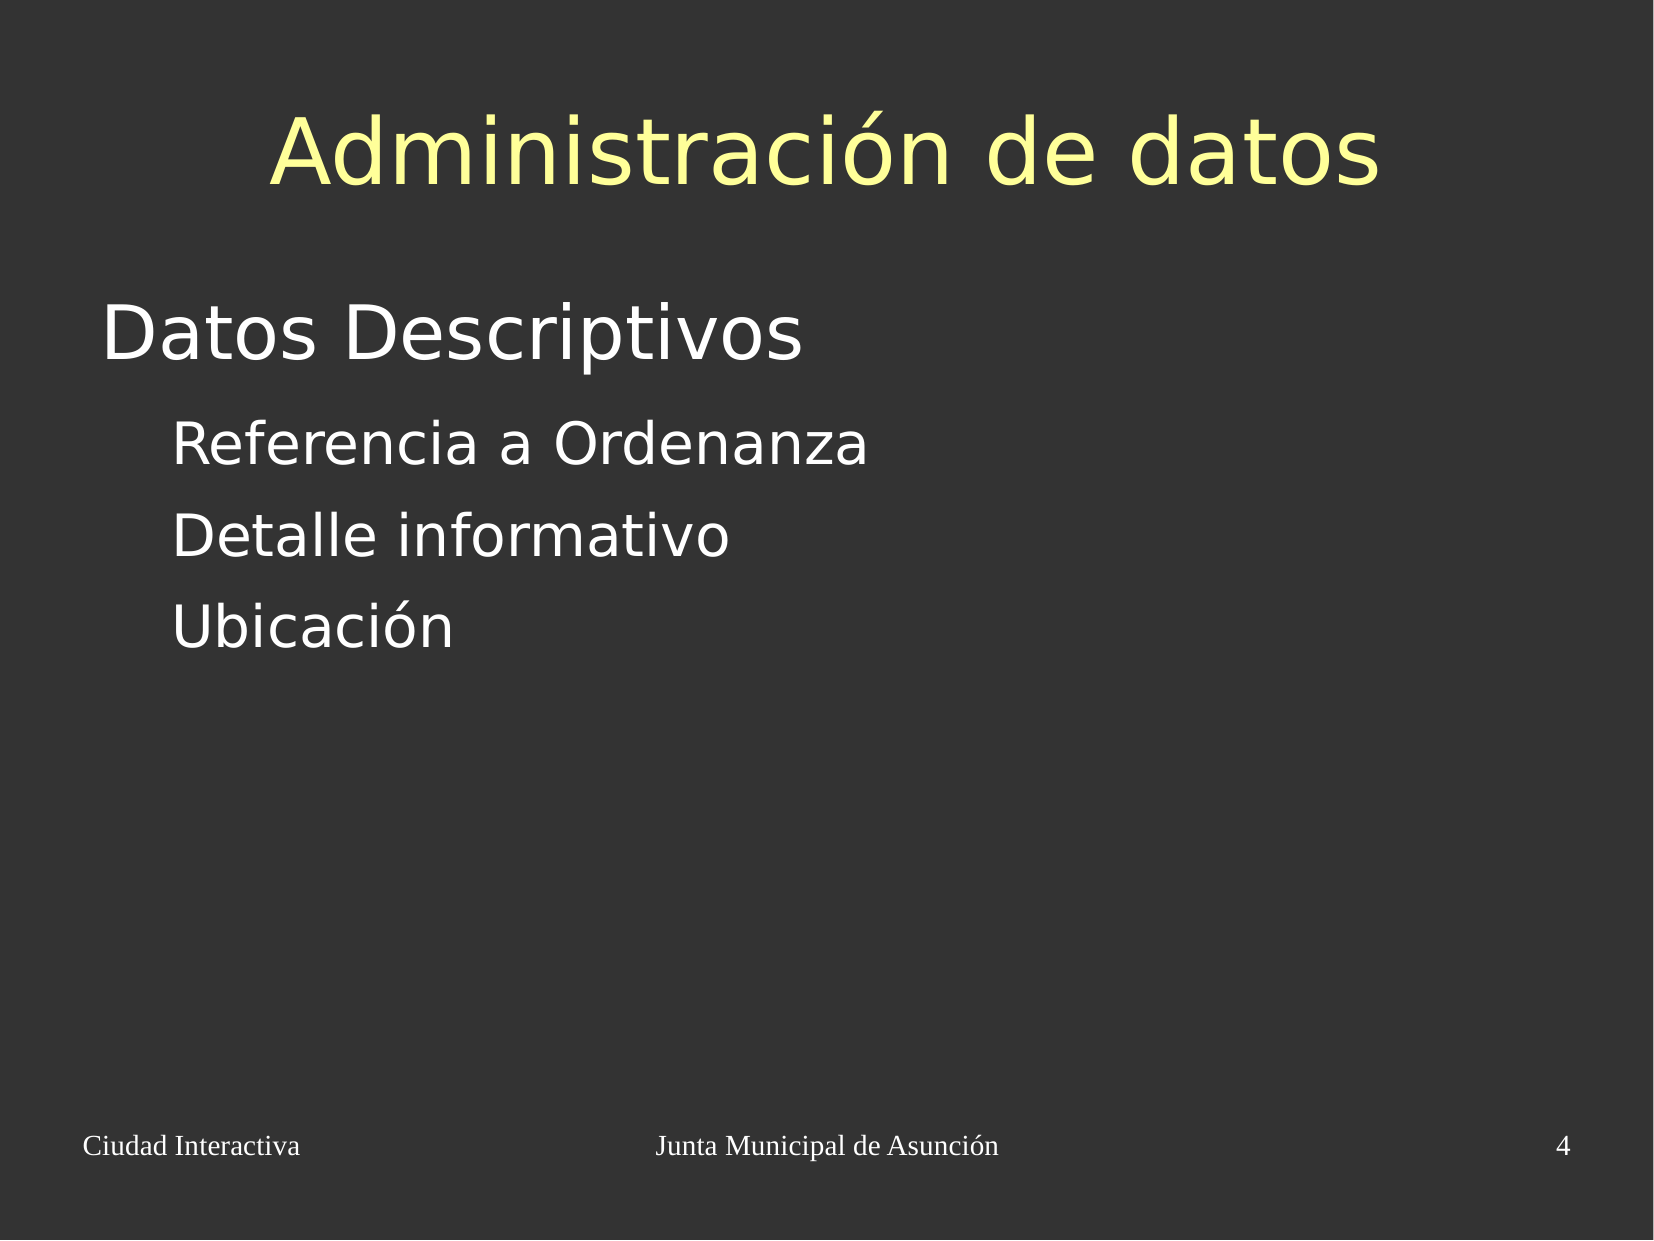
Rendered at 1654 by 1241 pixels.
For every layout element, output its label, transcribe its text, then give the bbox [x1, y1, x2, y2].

list Datos Descriptivos Referencia a Ordenanza Detalle informativo Ubicación [82, 290, 1571, 1094]
title Administración de datos [82, 56, 1571, 250]
